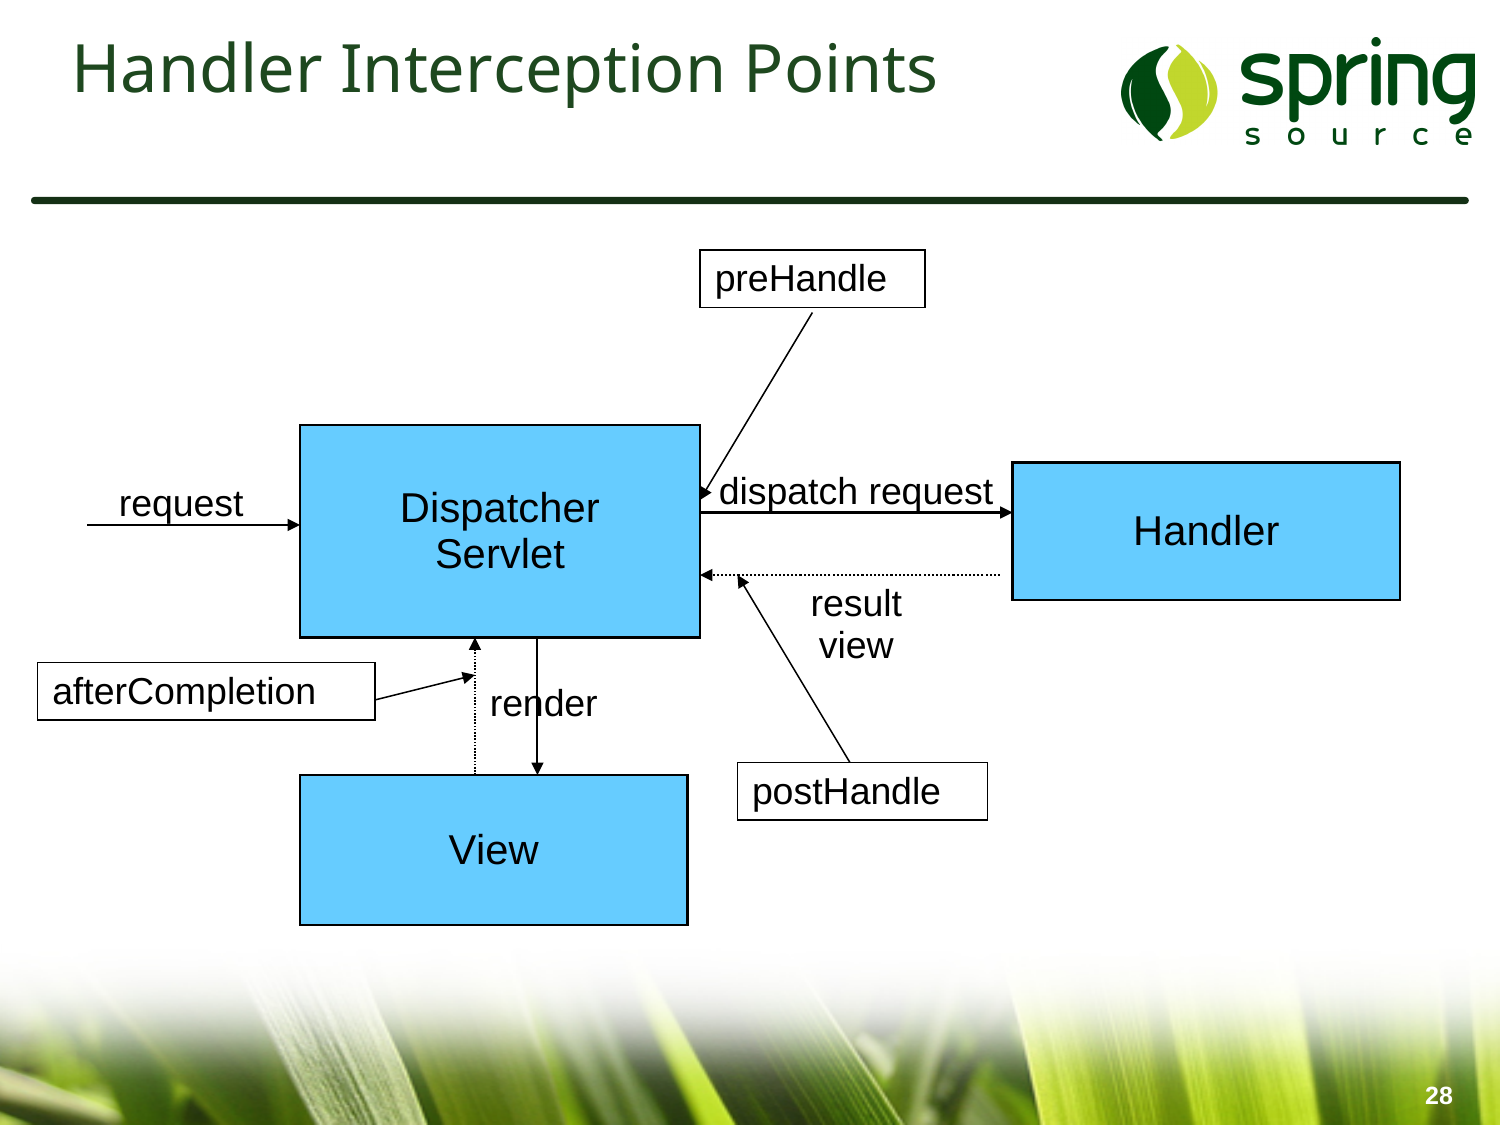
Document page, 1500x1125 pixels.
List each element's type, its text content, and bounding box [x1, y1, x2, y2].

title Handler Interception Points [56, 13, 1089, 176]
text_box render [375, 674, 462, 698]
text_box Handler [1012, 462, 1401, 601]
text_box result view [774, 574, 938, 675]
text_box afterCompletion [37, 662, 375, 720]
picture [0, 944, 1500, 1125]
text_box dispatch request [687, 462, 1025, 520]
text_box postHandle [737, 762, 988, 820]
text_box Dispatcher Servlet [299, 425, 700, 638]
text_box preHandle [699, 249, 926, 308]
text_box result view [774, 640, 795, 675]
text_box render [324, 674, 763, 733]
picture [1121, 37, 1475, 145]
text_box View [300, 774, 688, 925]
text_box request [24, 474, 338, 533]
